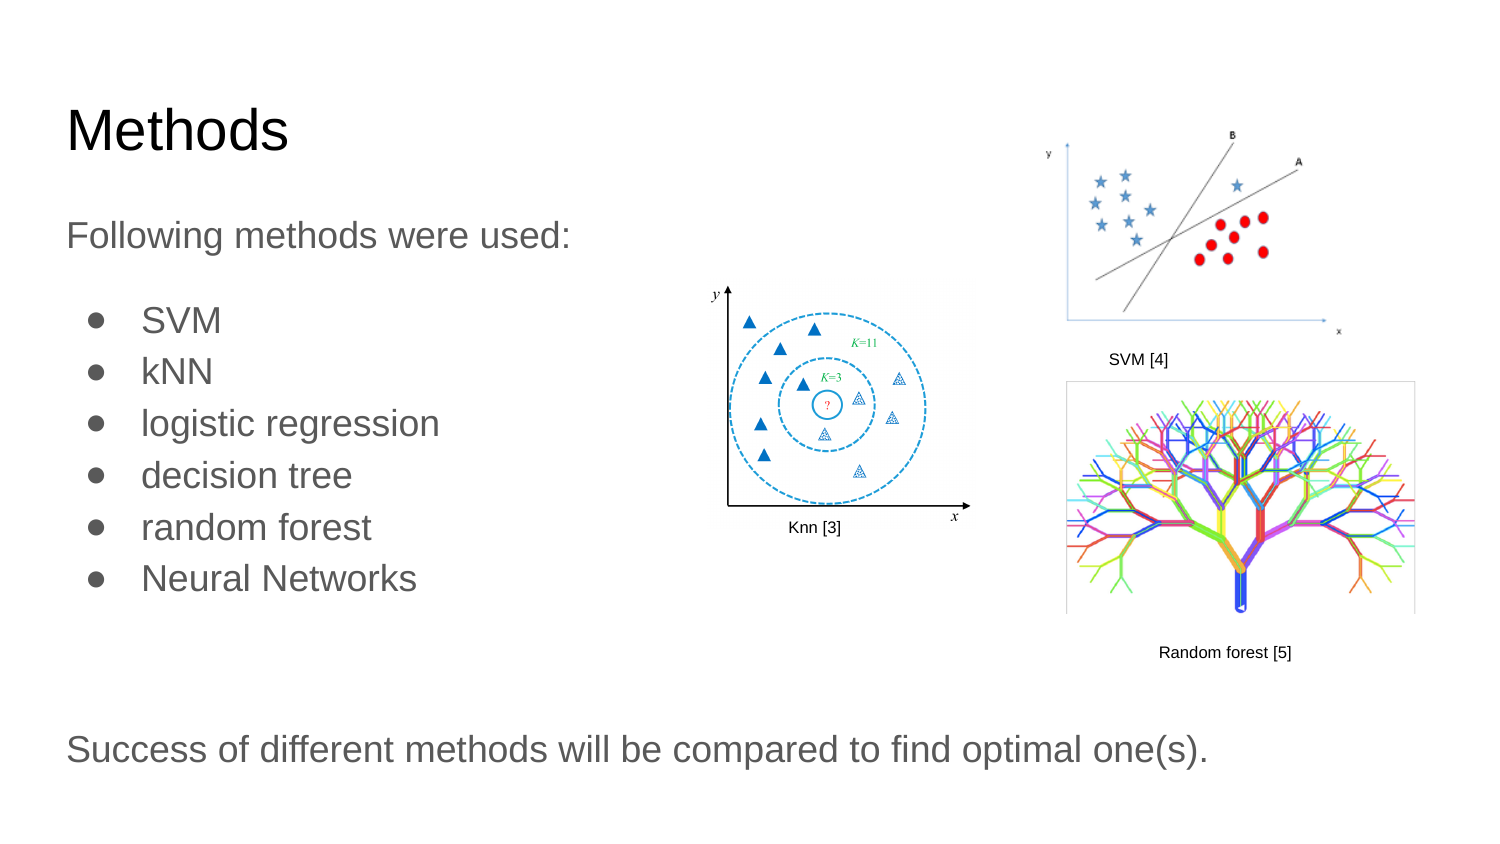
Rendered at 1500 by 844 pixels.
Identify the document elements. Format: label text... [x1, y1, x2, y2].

picture [1066, 381, 1416, 614]
text_box Random forest [5] [1143, 627, 1373, 683]
picture [707, 278, 976, 529]
picture [1014, 101, 1342, 335]
title Methods [51, 77, 1449, 172]
text_box Knn [3] [773, 502, 976, 548]
list Following methods were used: SVM kNN logistic regression decision tree random forest Neural Networks Success of different methods will be compared to find optimal one(s). [51, 189, 1449, 750]
text_box SVM [4] [1093, 334, 1296, 380]
